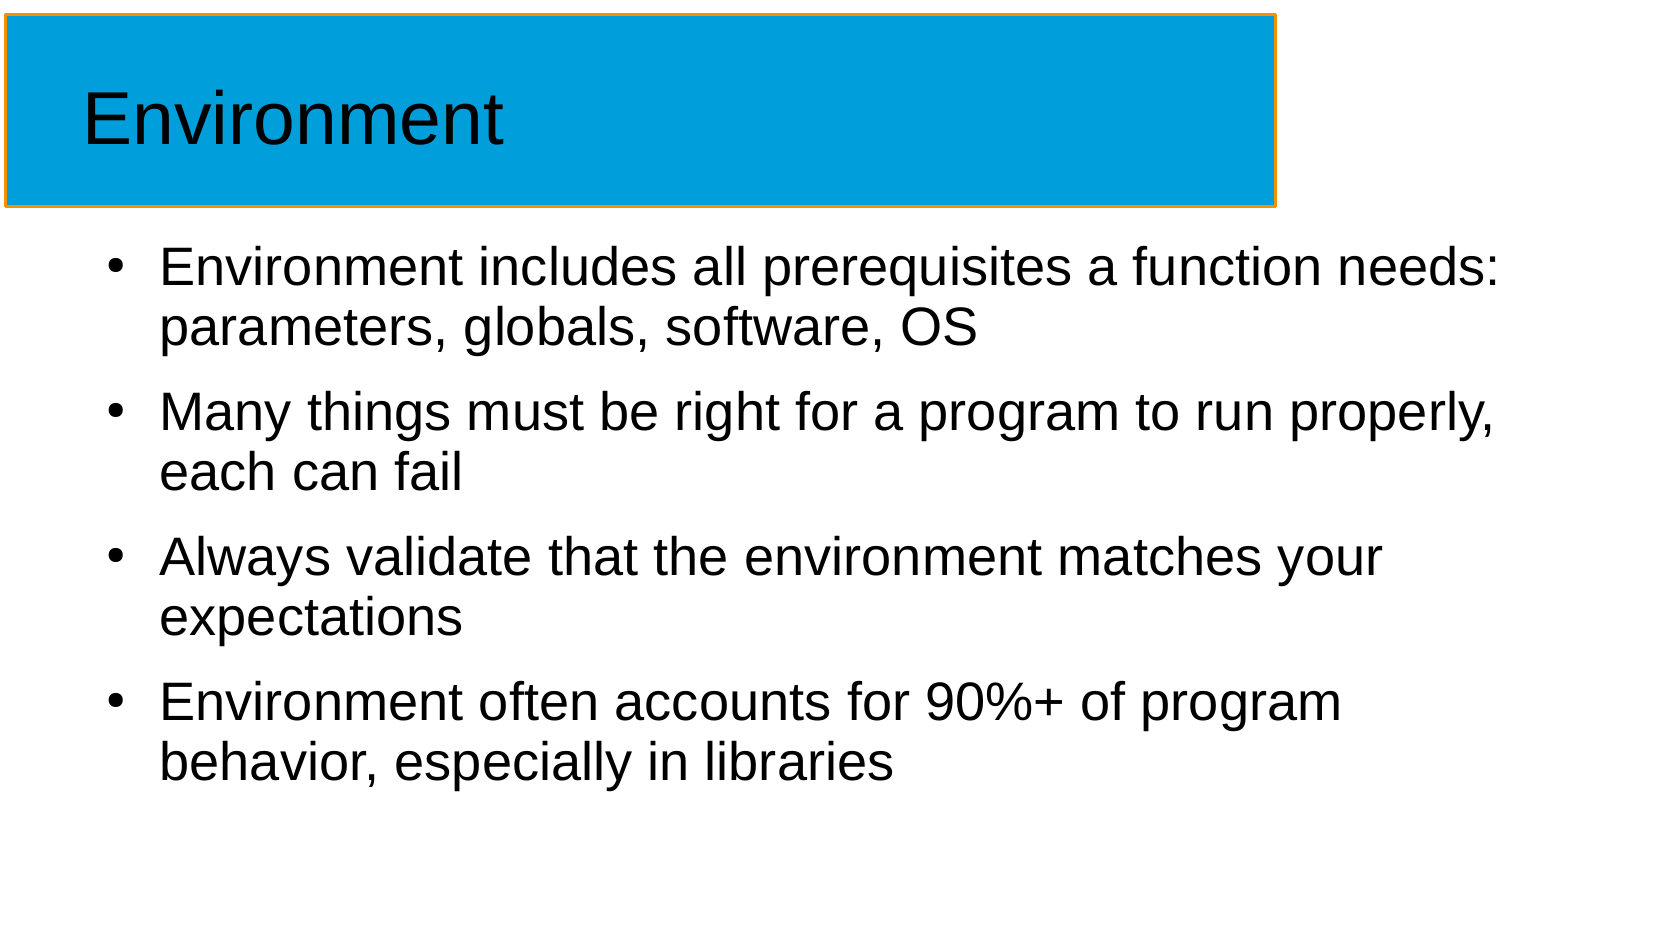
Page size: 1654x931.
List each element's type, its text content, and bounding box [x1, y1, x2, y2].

title Environment [82, 44, 1235, 192]
list Environment includes all prerequisites a function needs: parameters, globals, software, OS Many things must be right for a program to run properly, each can fail Always validate that the environment matches your expectations Environment often accounts for 90%+ of program behavior, especially in libraries [88, 236, 1565, 798]
